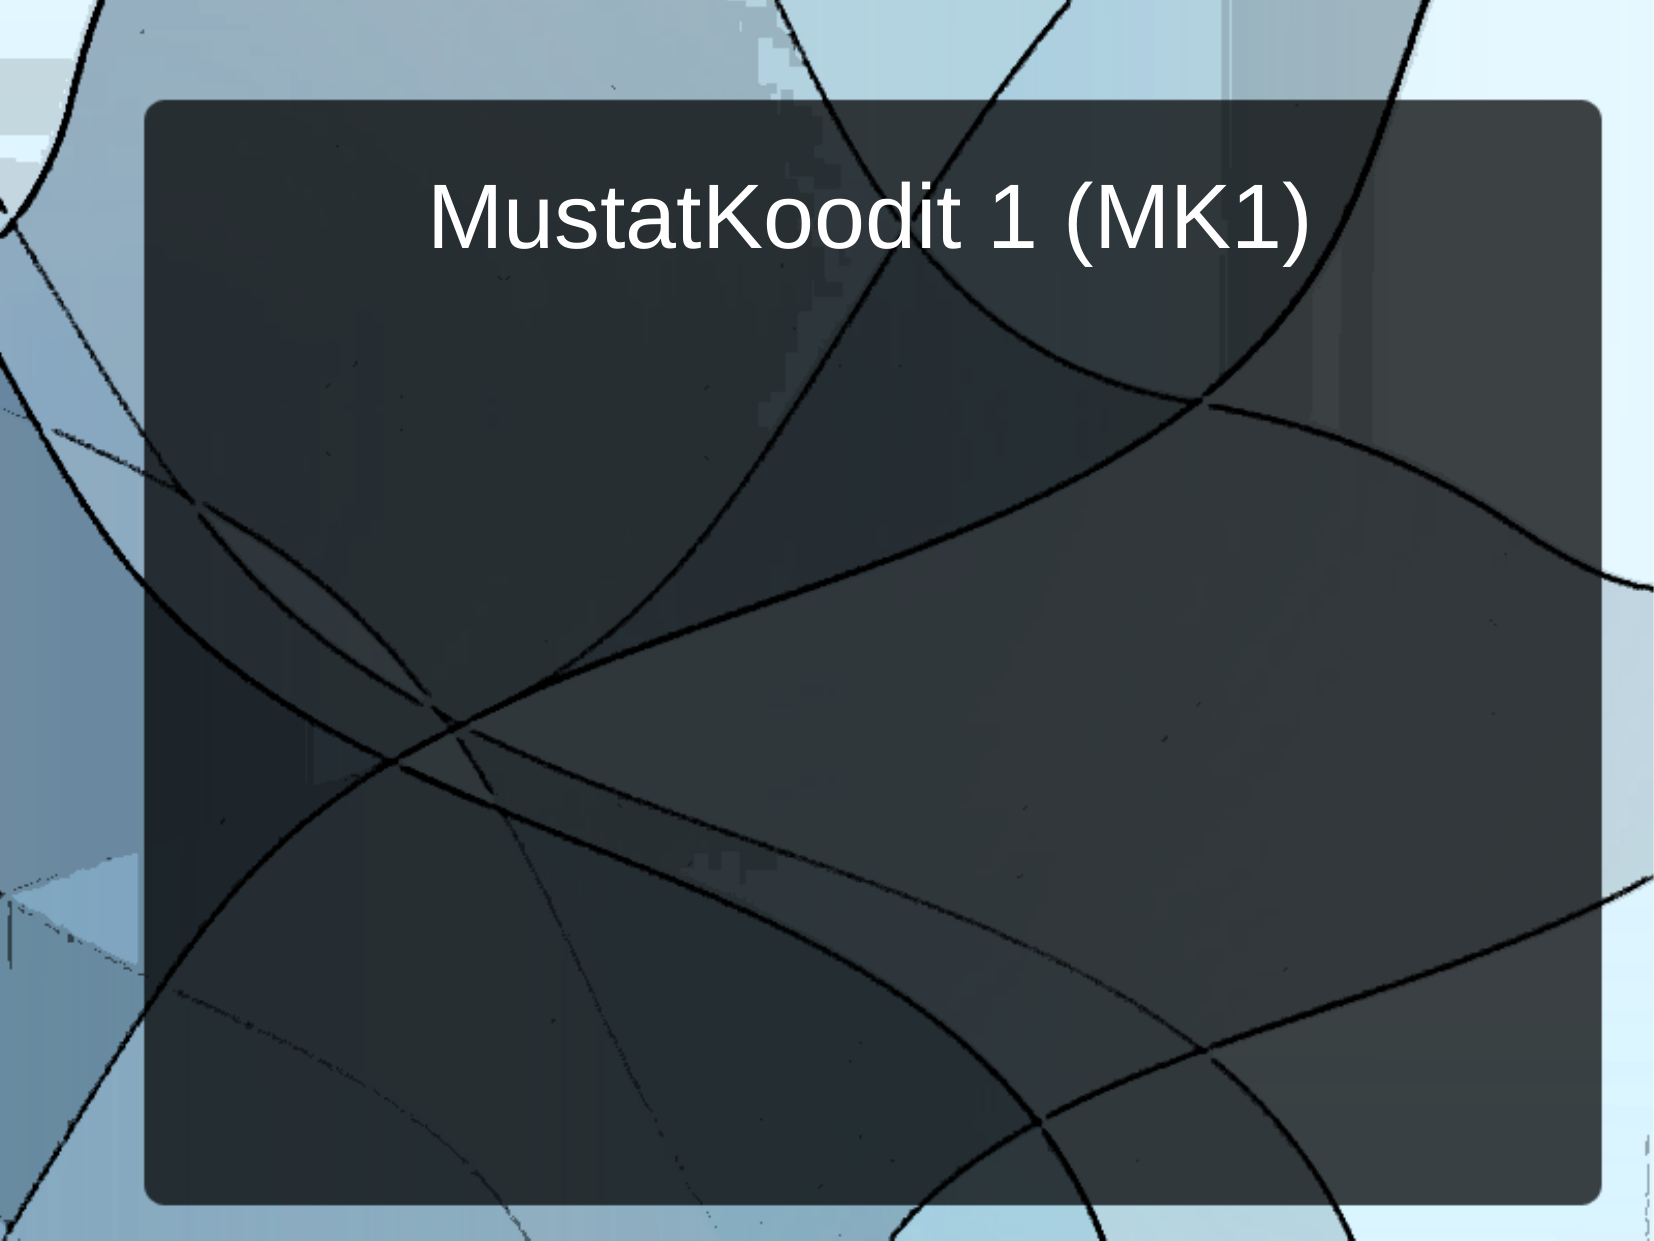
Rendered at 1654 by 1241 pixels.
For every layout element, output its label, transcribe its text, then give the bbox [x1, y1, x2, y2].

title MustatKoodit 1 (MK1) [159, 108, 1583, 325]
picture [0, 0, 1654, 1241]
